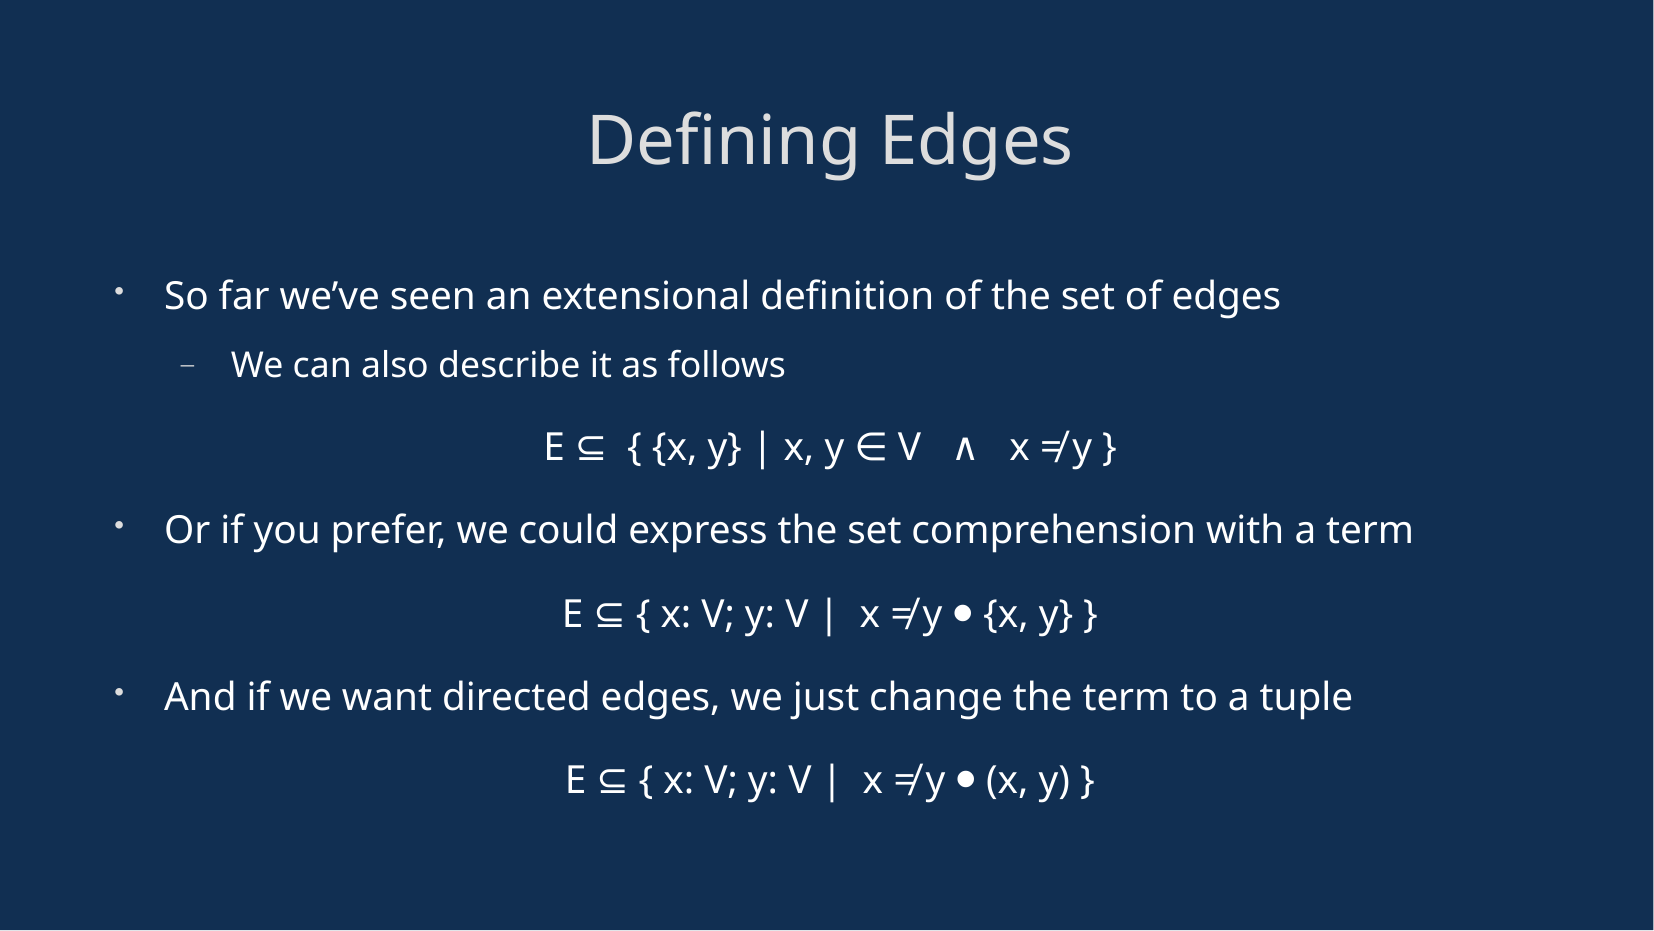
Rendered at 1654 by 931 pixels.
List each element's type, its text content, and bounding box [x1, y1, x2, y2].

title Defining Edges [97, 56, 1563, 220]
list So far we’ve seen an extensional definition of the set of edges We can also describe it as follows E ⊆ { {x, y} | x, y ∈ V ∧ x ≠ y } Or if you prefer, we could express the set comprehension with a term E ⊆ { x: V; y: V | x ≠ y ⦁ {x, y} } And if we want directed edges, we just change the term to a tuple E ⊆ { x: V; y: V | x ≠ y ⦁ (x, y) } [97, 268, 1563, 806]
